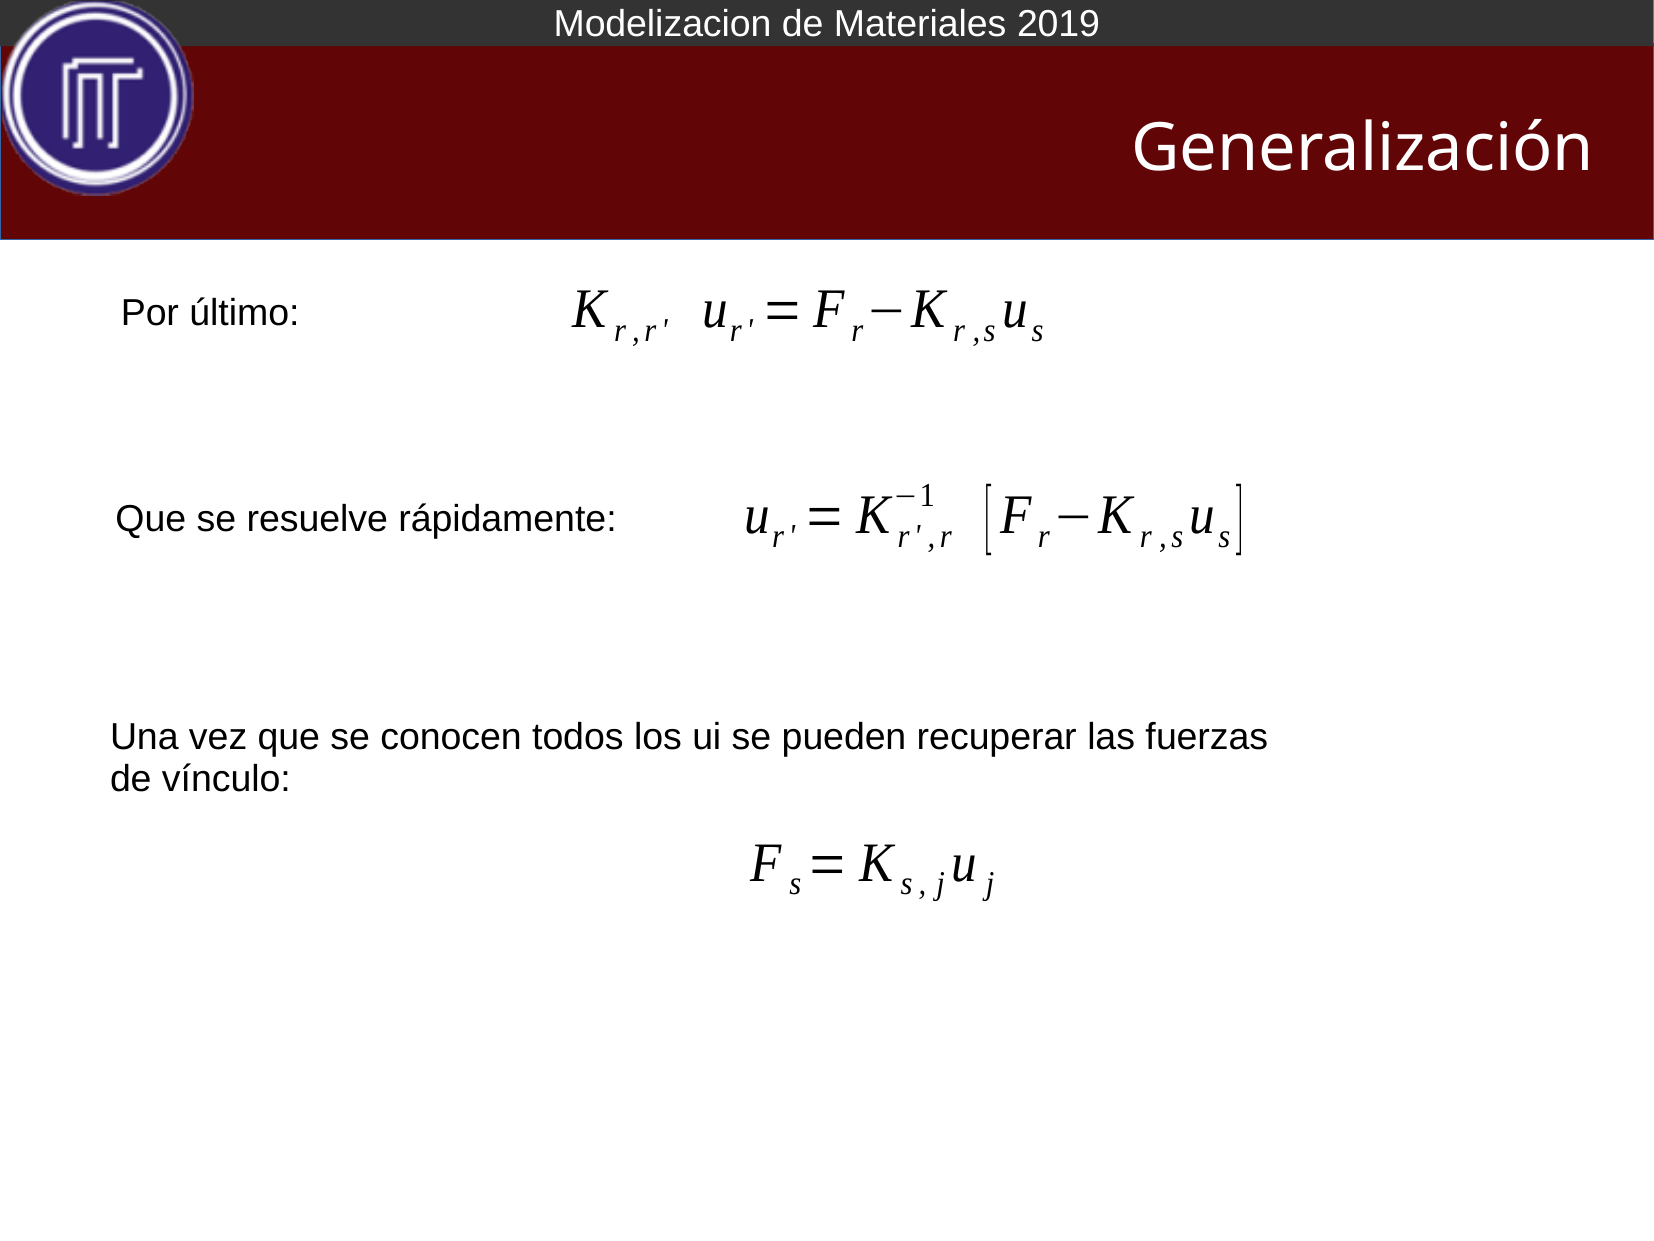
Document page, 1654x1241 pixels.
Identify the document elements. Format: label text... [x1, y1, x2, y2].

text_box Por último: [106, 283, 492, 341]
chart [741, 831, 1002, 902]
chart [737, 476, 1250, 559]
text_box Que se resuelve rápidamente: [100, 490, 673, 548]
chart [563, 278, 1050, 349]
picture [0, 0, 194, 196]
text_box Una vez que se conocen todos los ui se pueden recuperar las fuerzas de vínculo: [95, 707, 1307, 807]
title Generalización [41, 70, 1654, 218]
